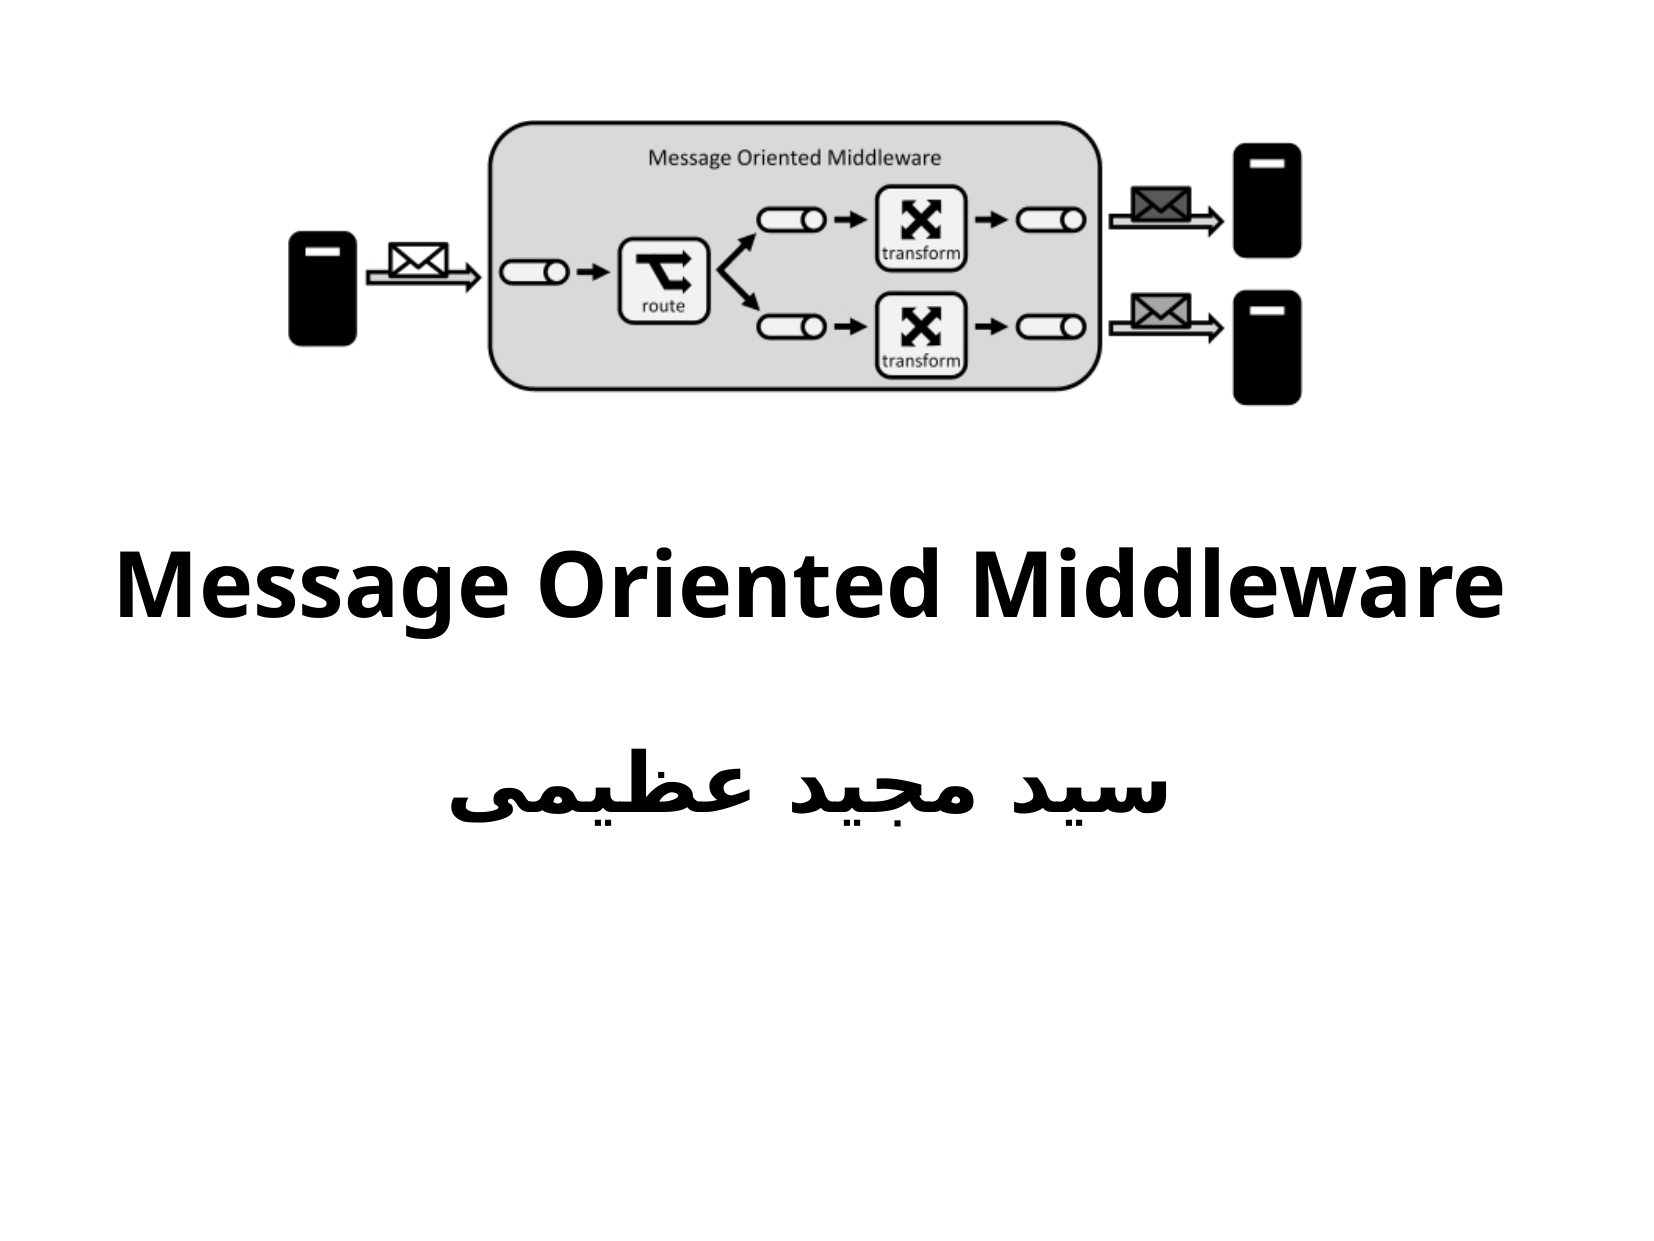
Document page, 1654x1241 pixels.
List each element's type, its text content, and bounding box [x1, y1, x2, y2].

subtitle Message Oriented Middleware سید مجید عظیمی [82, 105, 1538, 1111]
picture [287, 120, 1306, 410]
